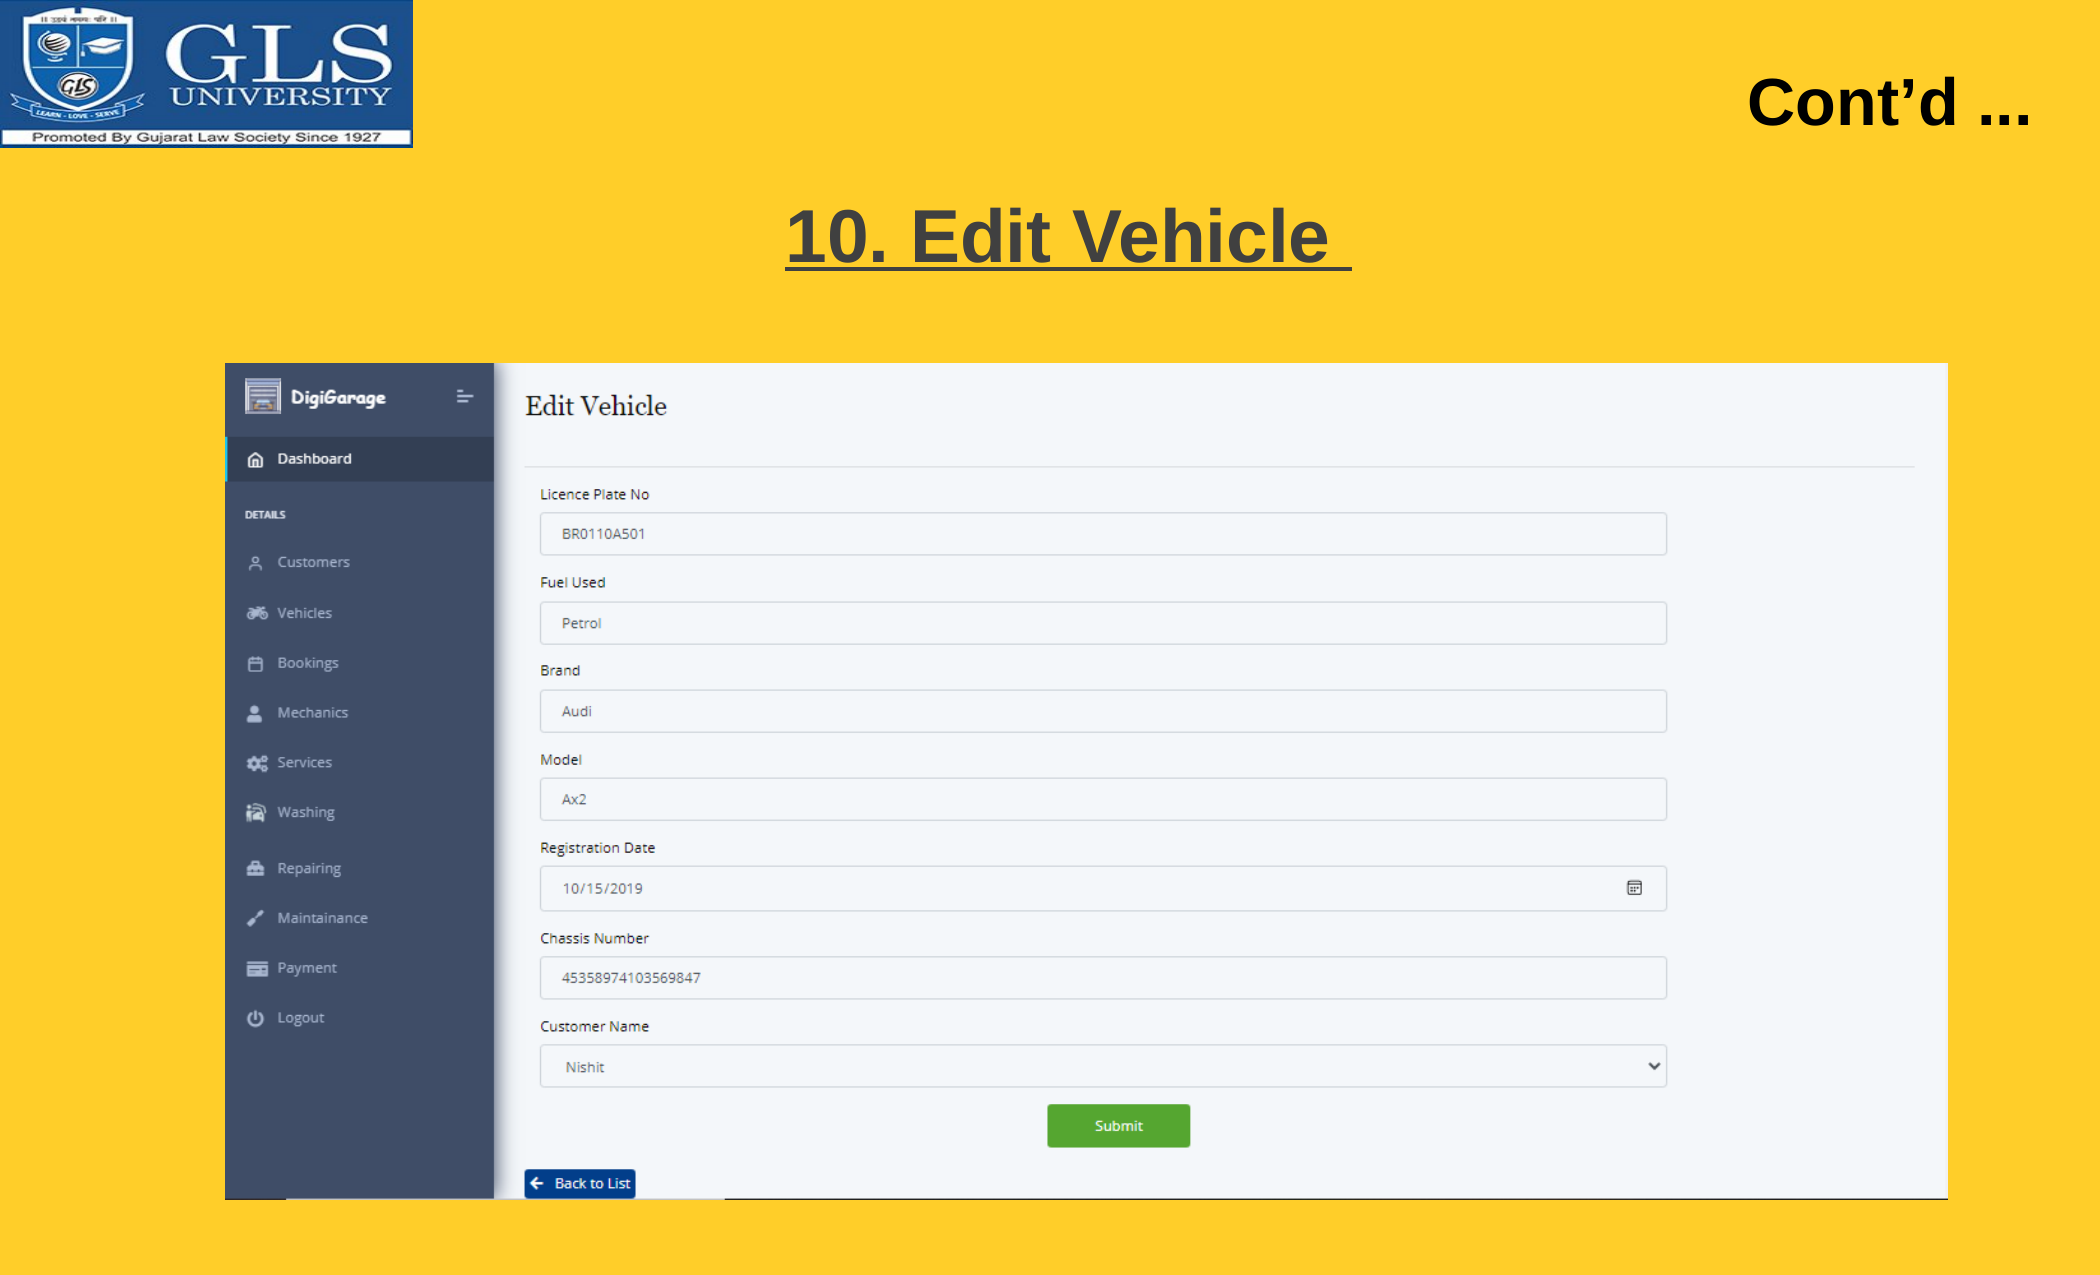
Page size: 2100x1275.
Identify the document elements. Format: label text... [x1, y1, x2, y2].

picture [225, 363, 1948, 1201]
text_box Cont’d ... [1732, 57, 2063, 147]
text_box 10. Edit Vehicle [675, 187, 1463, 363]
picture [0, 0, 413, 148]
